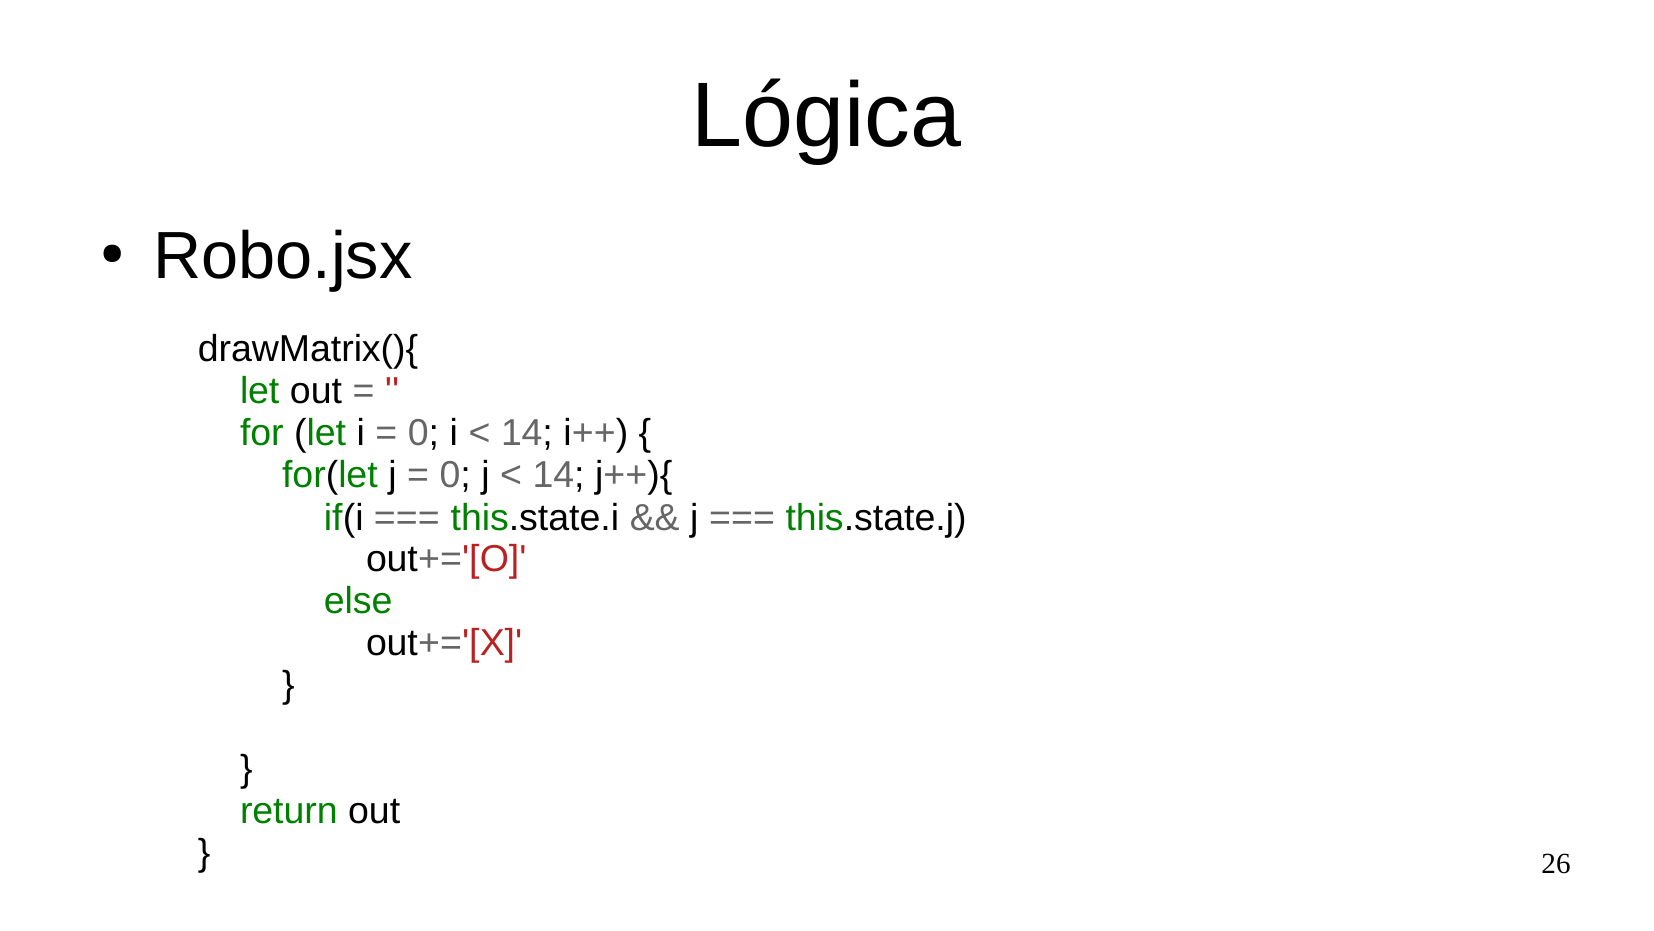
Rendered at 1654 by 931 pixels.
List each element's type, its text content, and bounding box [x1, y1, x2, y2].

list Robo.jsx [82, 217, 1571, 758]
title Lógica [82, 37, 1571, 193]
text_box drawMatrix(){ let out = '' for (let i = 0; i < 14; i++) { for(let j = 0; j < 14; j++){ if(i === this.state.i && j === this.state.j) out+='[O]' else out+='[X]' } } return out } [141, 320, 1082, 882]
